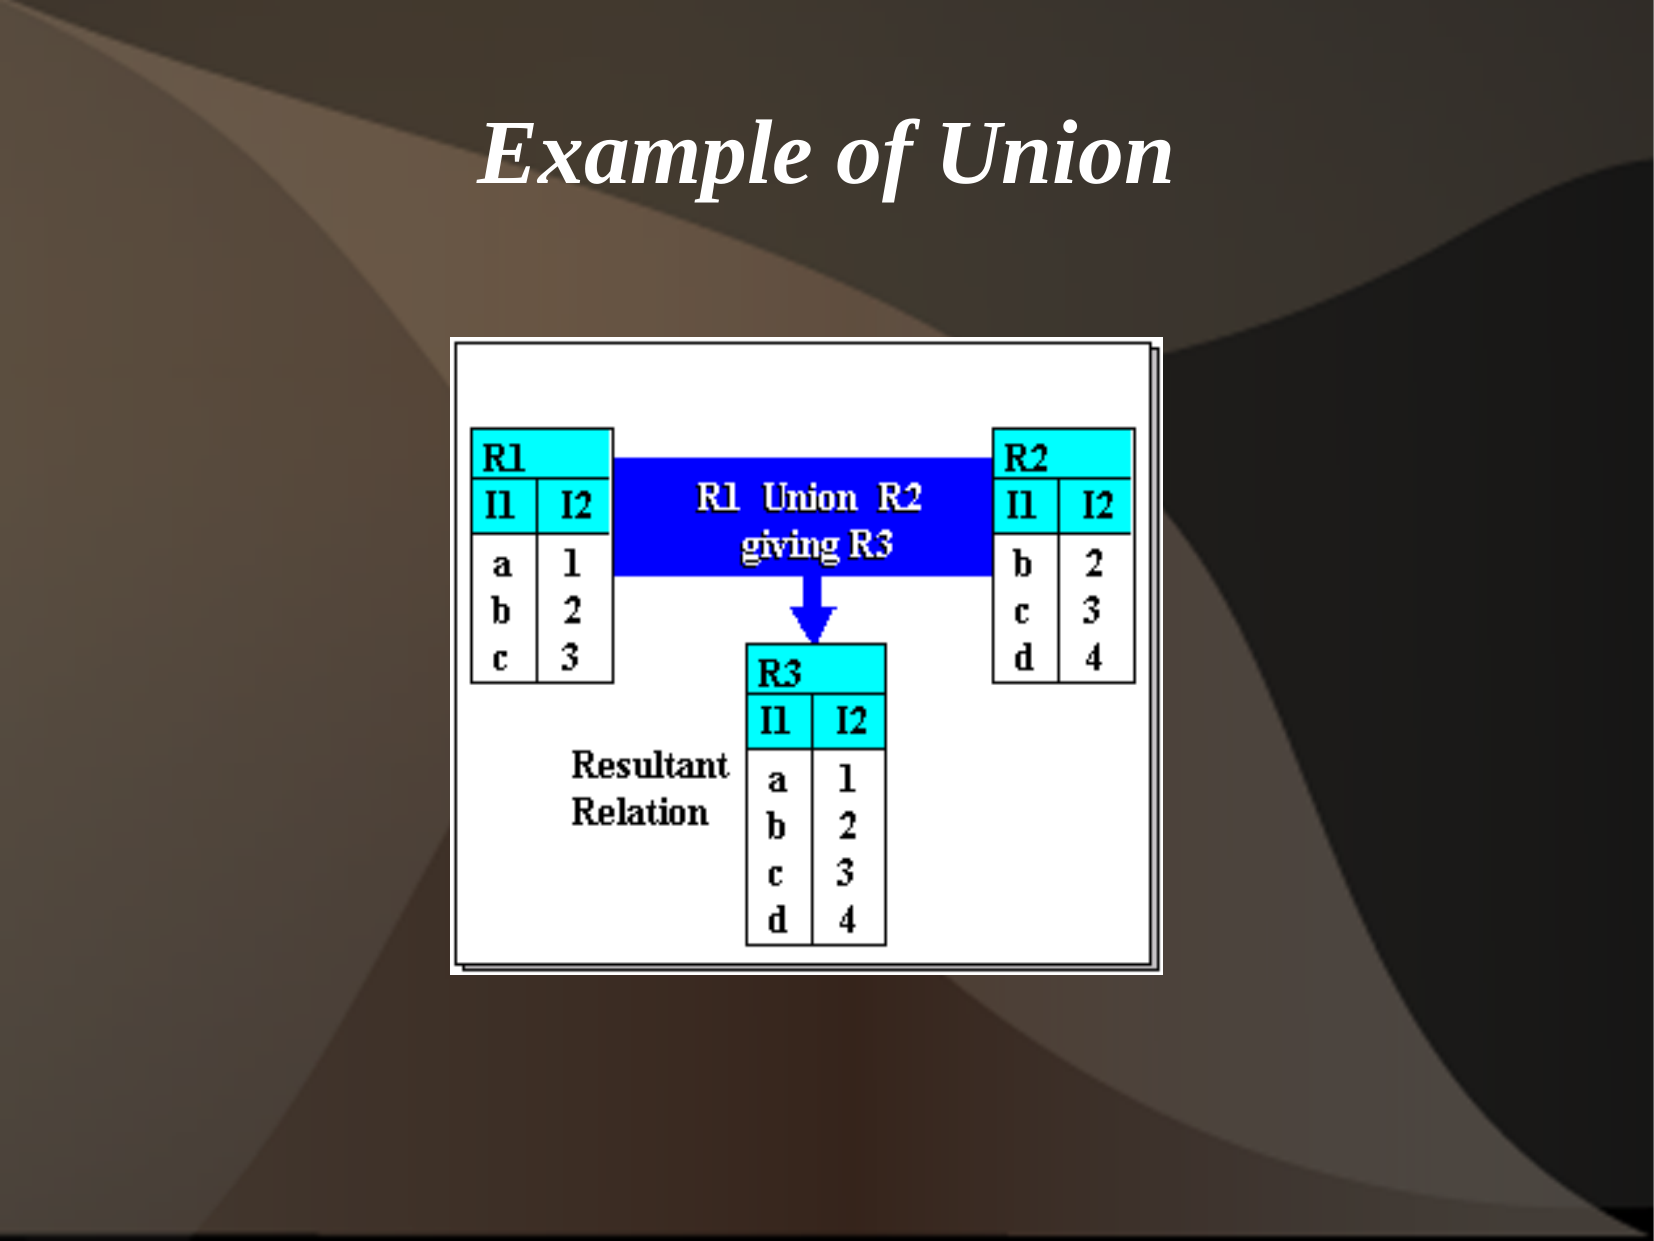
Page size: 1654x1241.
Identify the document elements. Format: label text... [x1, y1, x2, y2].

picture [0, 0, 1654, 1241]
title Example of Union [82, 56, 1571, 250]
